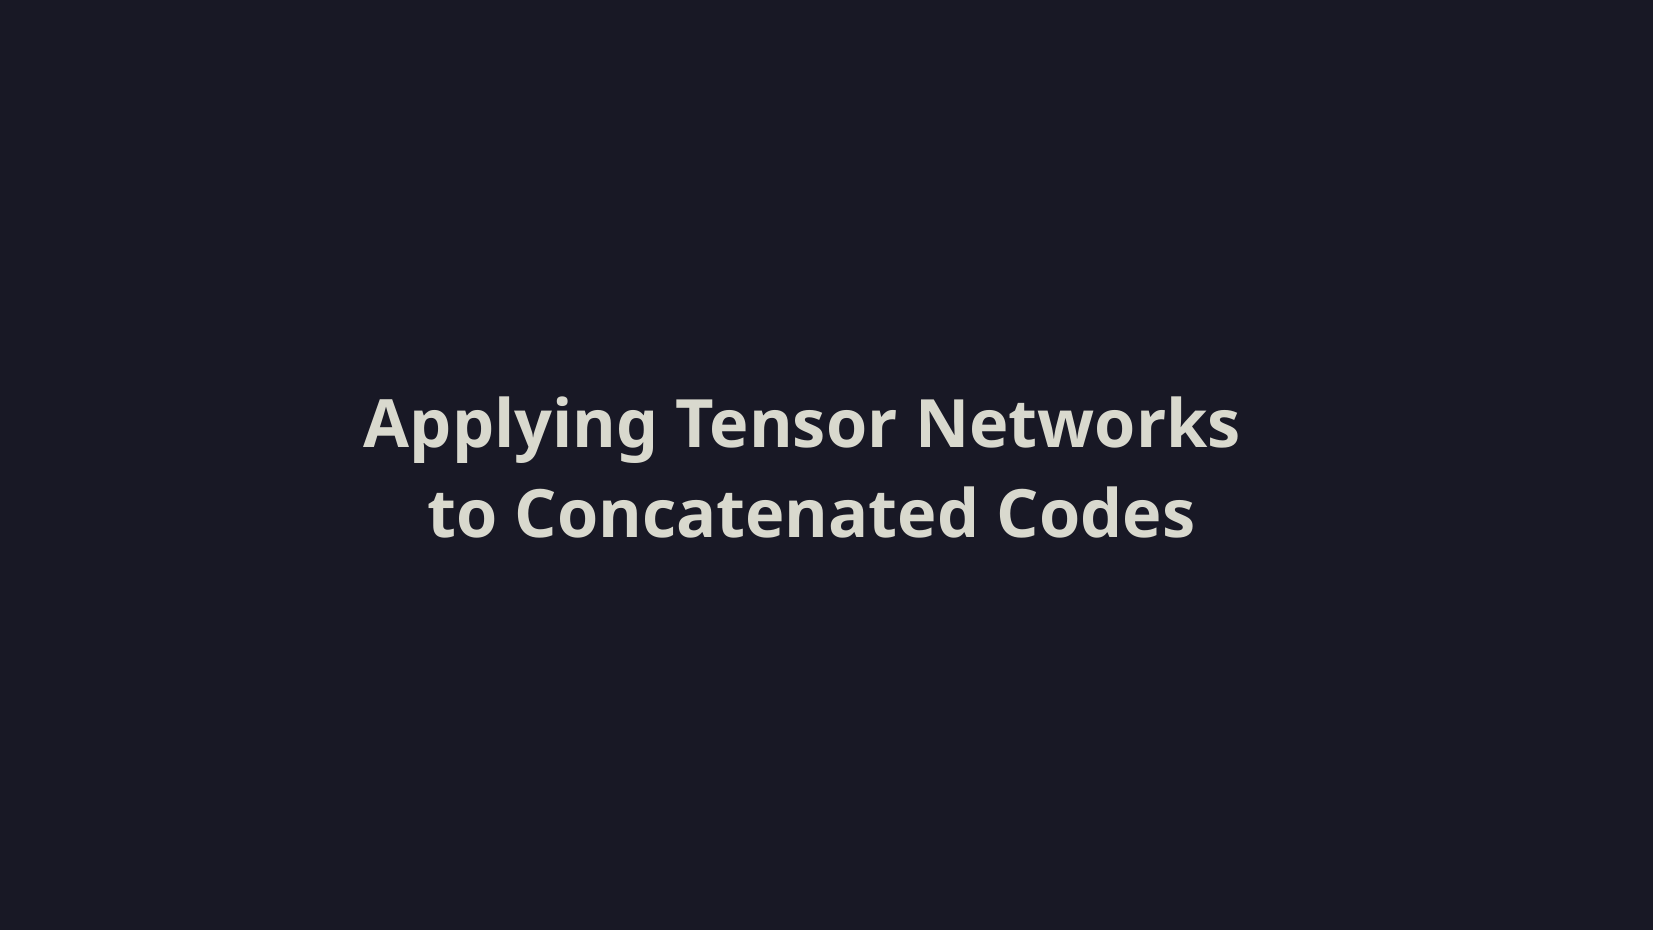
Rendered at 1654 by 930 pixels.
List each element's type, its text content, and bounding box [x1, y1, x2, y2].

text_box Applying Tensor Networks to Concatenated Codes [349, 368, 1305, 562]
